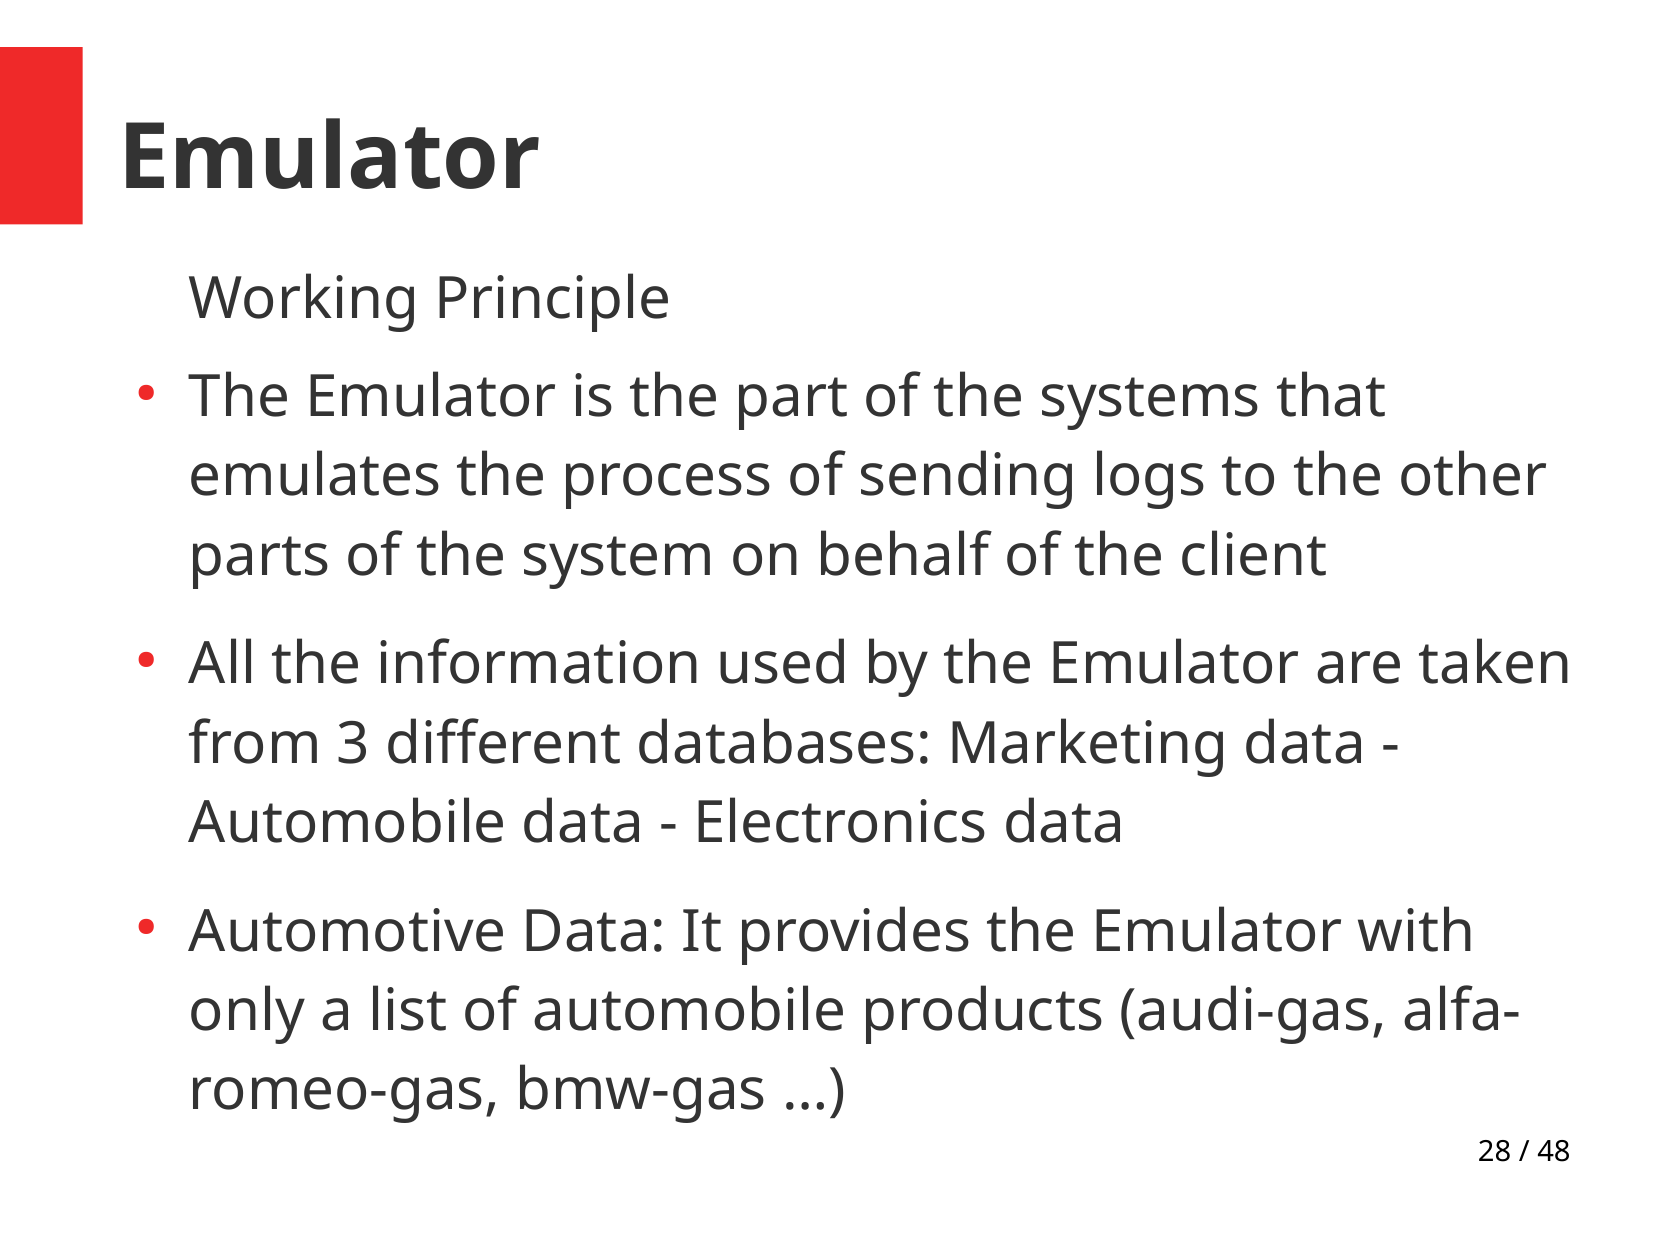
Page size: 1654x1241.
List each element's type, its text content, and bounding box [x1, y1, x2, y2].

list The Emulator is the part of the systems that emulates the process of sending logs to the other parts of the system on behalf of the client All the information used by the Emulator are taken from 3 different databases: Marketing data - Automobile data - Electronics data Automotive Data: It provides the Emulator with only a list of automobile products (audi-gas, alfa-romeo-gas, bmw-gas …) [118, 354, 1576, 1074]
title Emulator [118, 49, 1571, 257]
list Working Principle [118, 256, 1276, 353]
